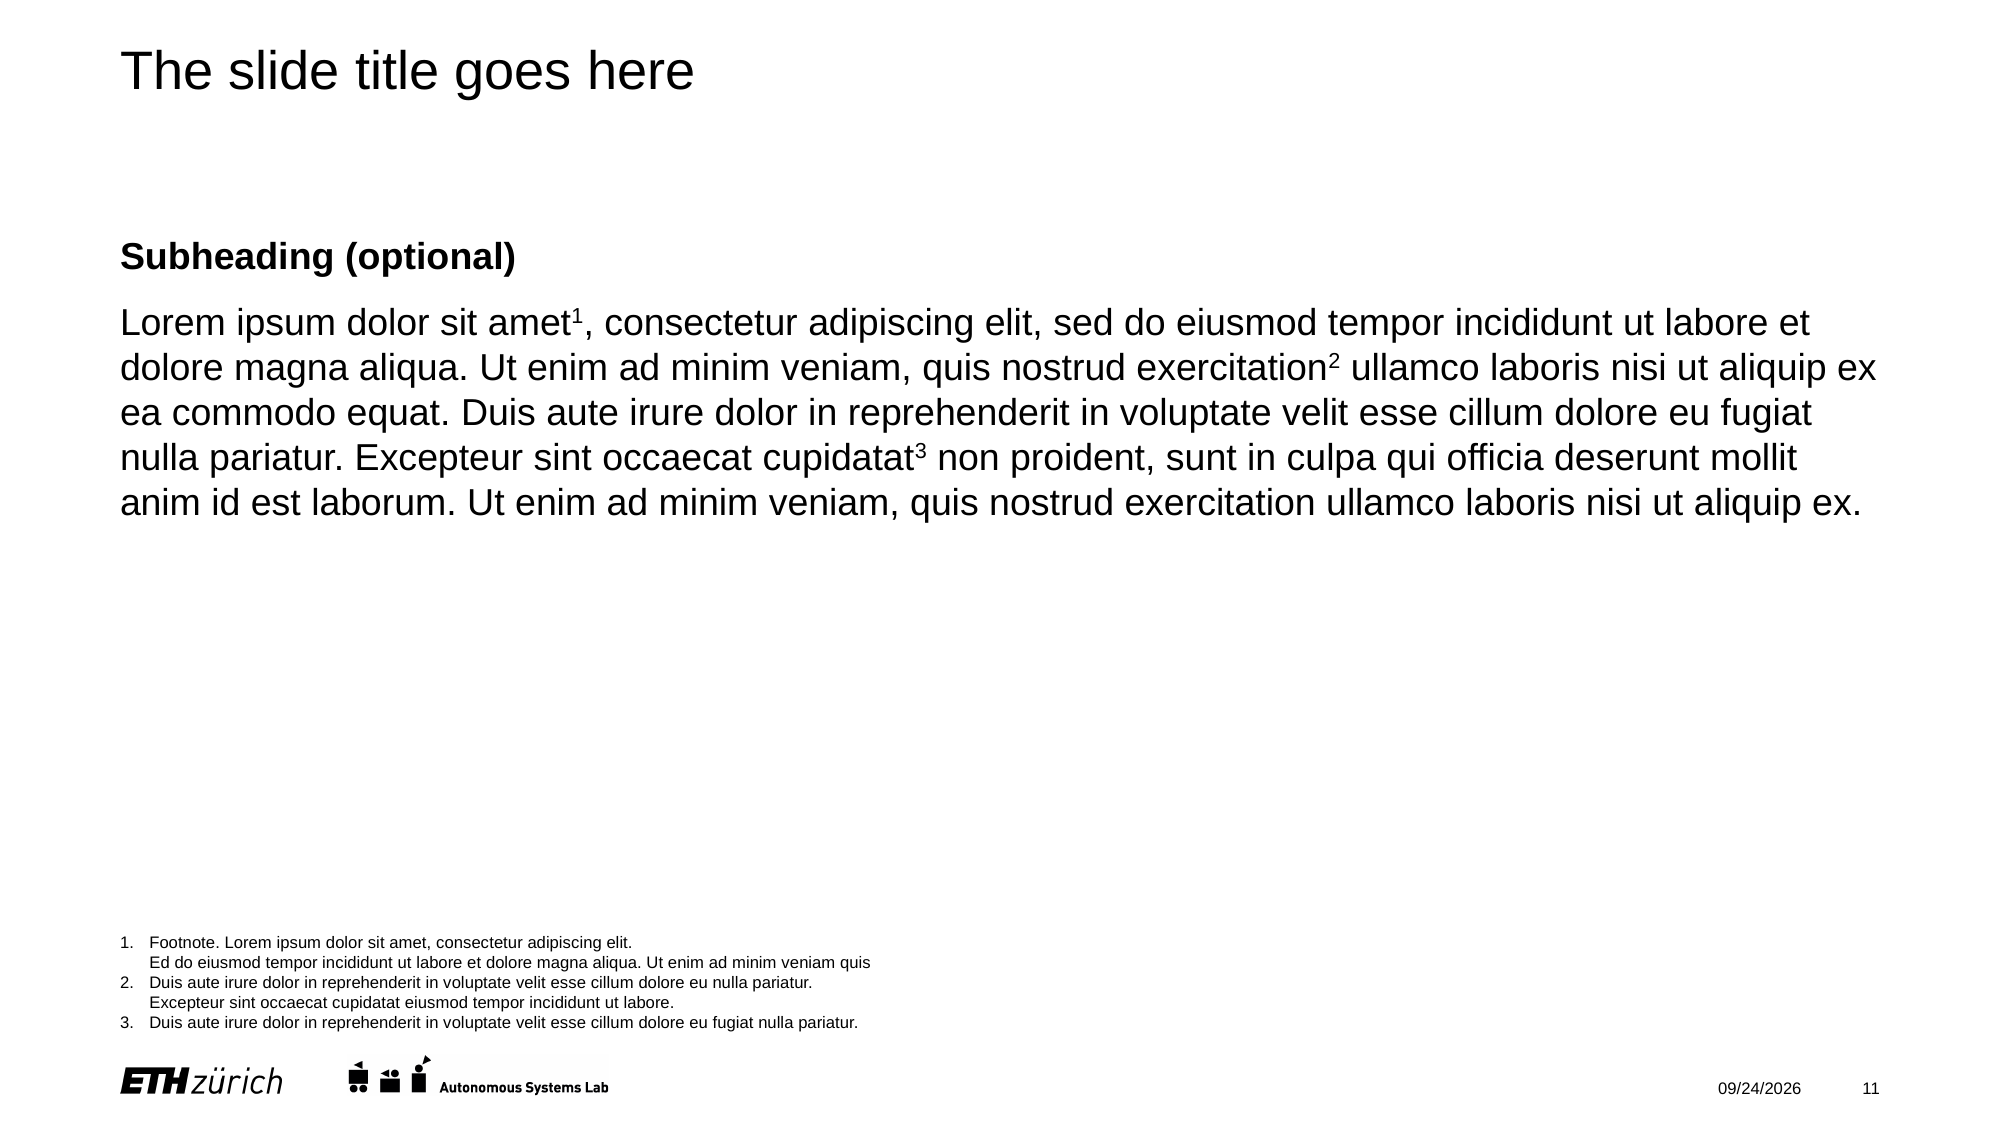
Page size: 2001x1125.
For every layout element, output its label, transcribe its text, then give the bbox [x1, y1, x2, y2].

list Footnote. Lorem ipsum dolor sit amet, consectetur adipiscing elit. Ed do eiusmod tempor incididunt ut labore et dolore magna aliqua. Ut enim ad minim veniam quis Duis aute irure dolor in reprehenderit in voluptate velit esse cillum dolore eu nulla pariatur. Excepteur sint occaecat cupidatat eiusmod tempor incididunt ut labore. Duis aute irure dolor in reprehenderit in voluptate velit esse cillum dolore eu fugiat nulla pariatur. [120, 913, 1000, 1032]
title The slide title goes here [120, 42, 1880, 191]
list Subheading (optional) Lorem ipsum dolor sit amet1, consectetur adipiscing elit, sed do eiusmod tempor incididunt ut labore et dolore magna aliqua. Ut enim ad minim veniam, quis nostrud exercitation2 ullamco laboris nisi ut aliquip ex ea commodo equat. Duis aute irure dolor in reprehenderit in voluptate velit esse cillum dolore eu fugiat nulla pariatur. Excepteur sint occaecat cupidatat3 non proident, sunt in culpa qui officia deserunt mollit anim id est laborum. Ut enim ad minim veniam, quis nostrud exercitation ullamco laboris nisi ut aliquip ex. [120, 231, 1880, 882]
slide_number <number> [1827, 1069, 1880, 1106]
slide_number 01/04/2021 [1718, 1069, 1819, 1106]
picture [120, 1067, 282, 1094]
